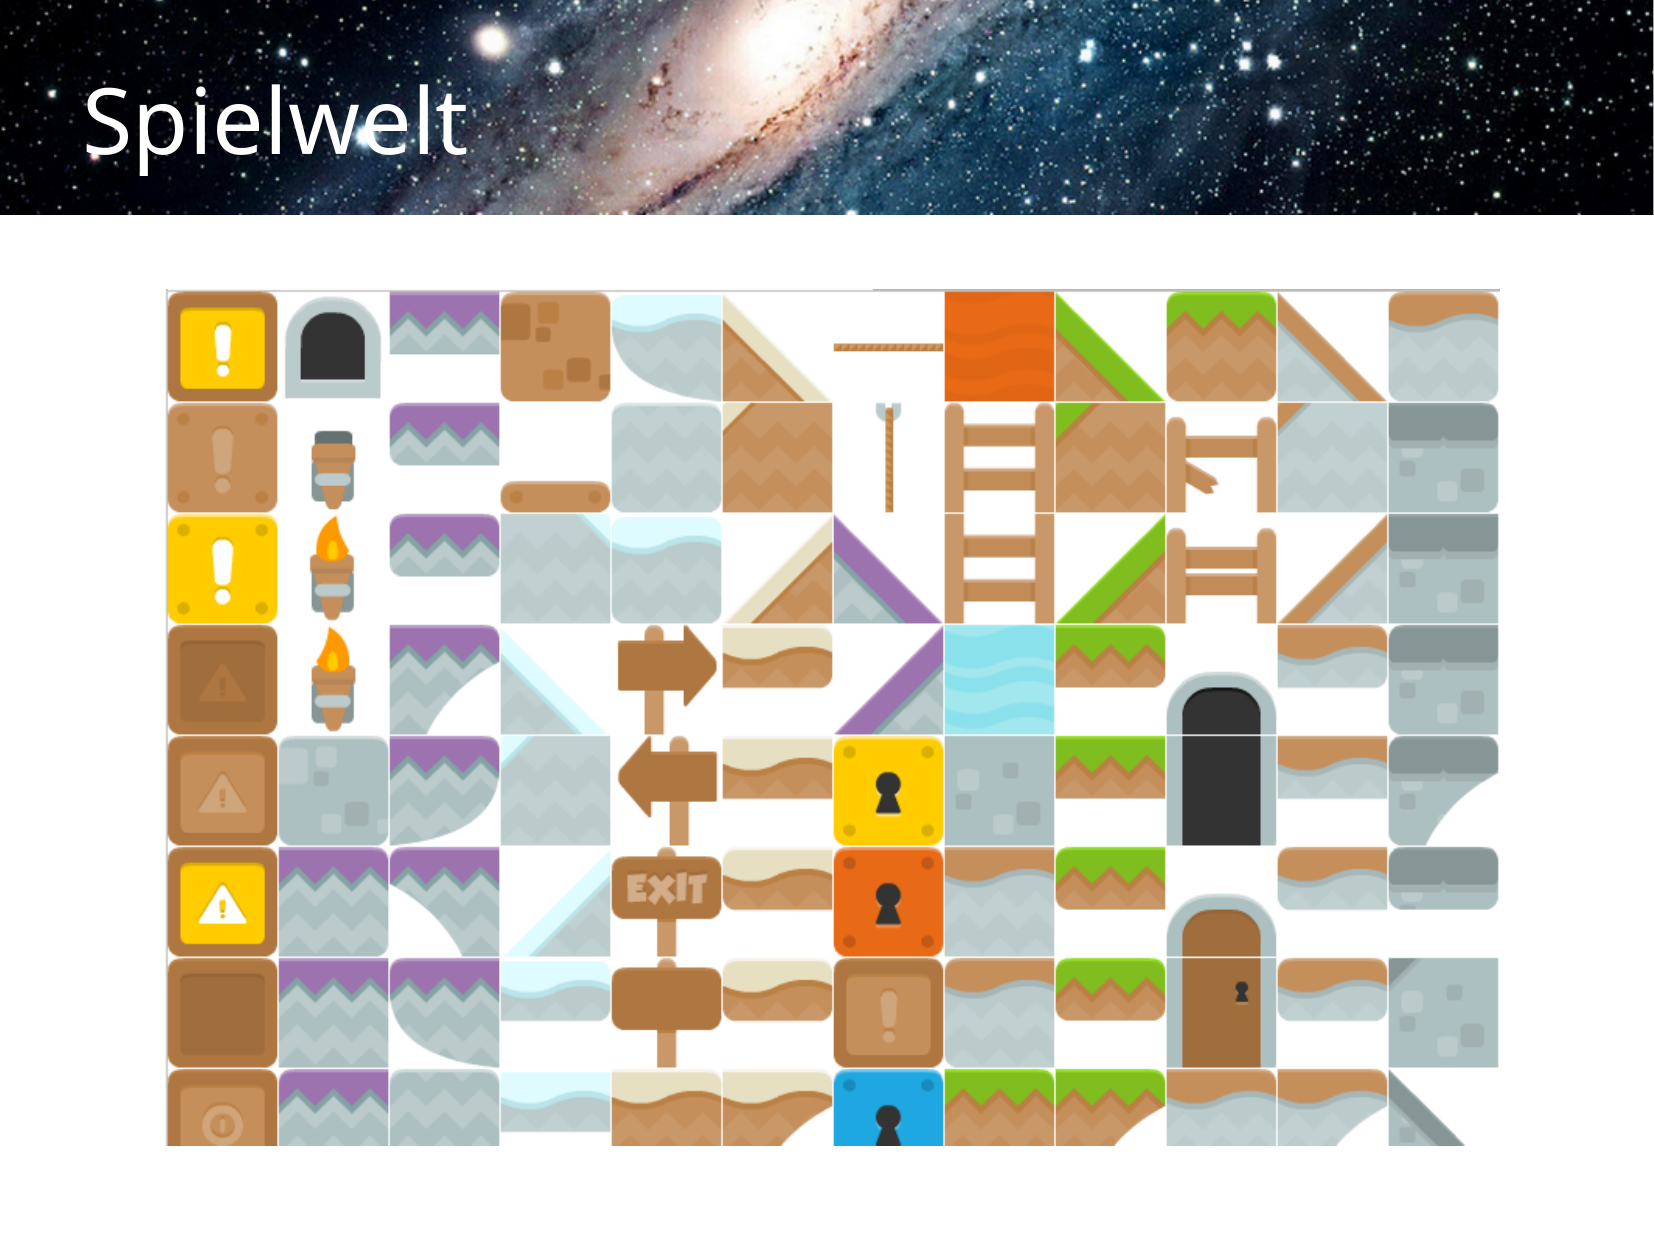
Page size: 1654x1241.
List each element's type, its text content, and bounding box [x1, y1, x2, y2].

picture [0, 0, 1654, 215]
picture [165, 289, 1500, 1146]
title Spielwelt [82, 23, 1571, 215]
